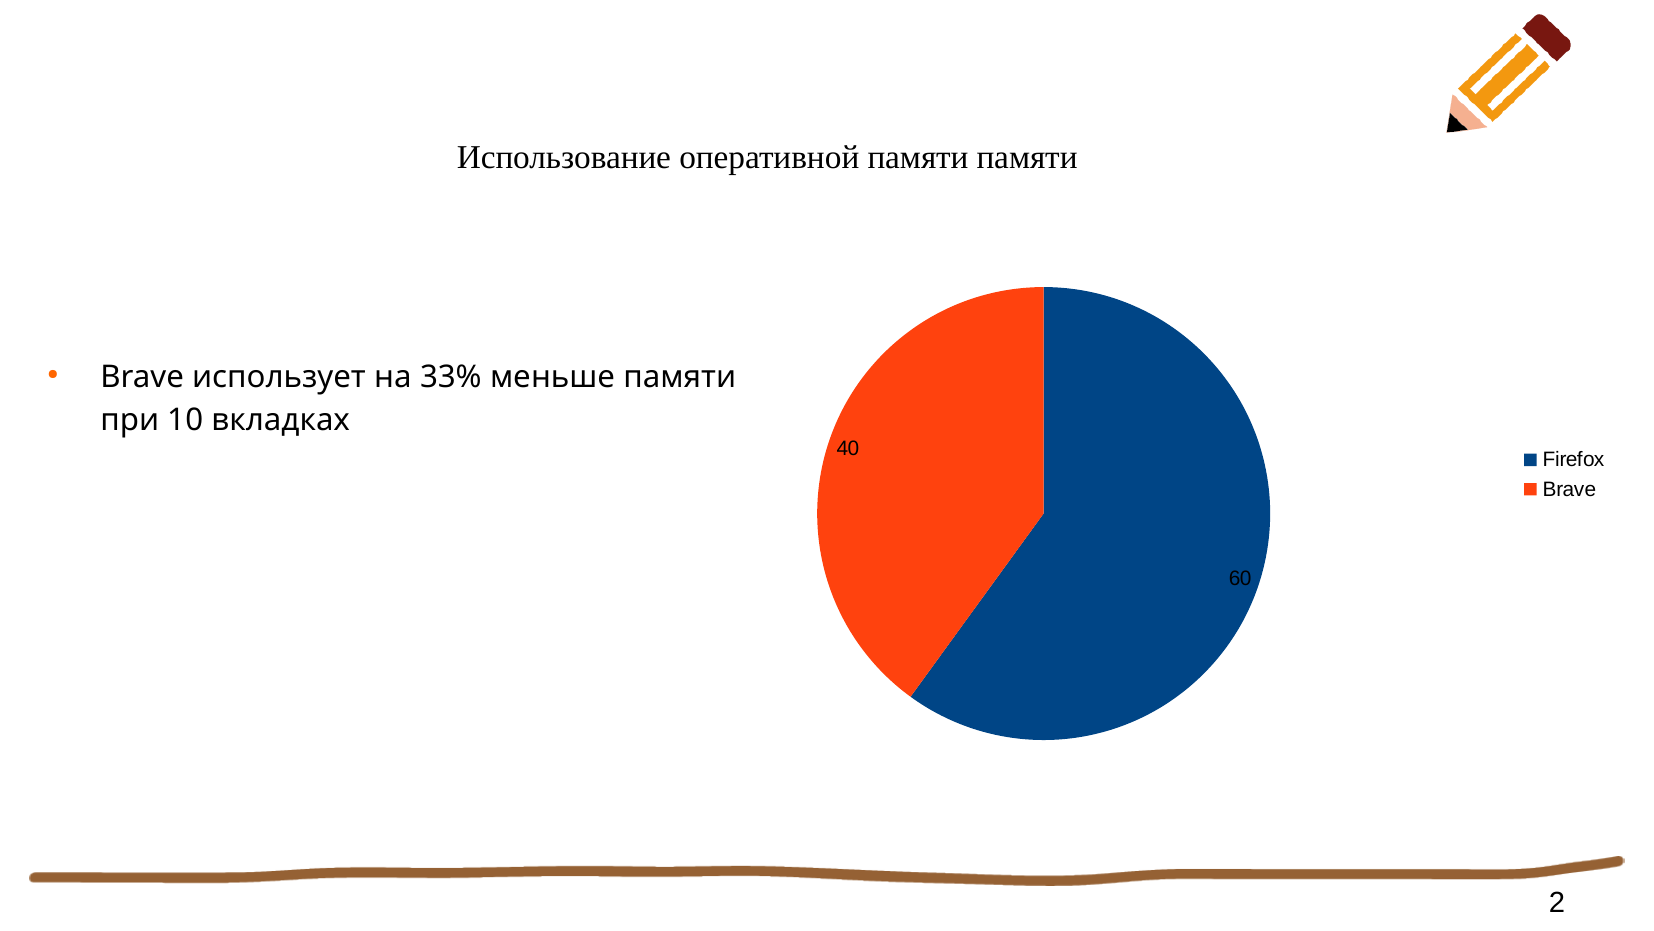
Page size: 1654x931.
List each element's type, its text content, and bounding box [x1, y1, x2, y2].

list Brave использует на 33% меньше памяти при 10 вкладках [29, 354, 750, 768]
picture [1446, 14, 1571, 133]
title Использование оперативной памяти памяти [88, 105, 1447, 209]
picture [29, 856, 1625, 886]
chart [679, 208, 1625, 741]
